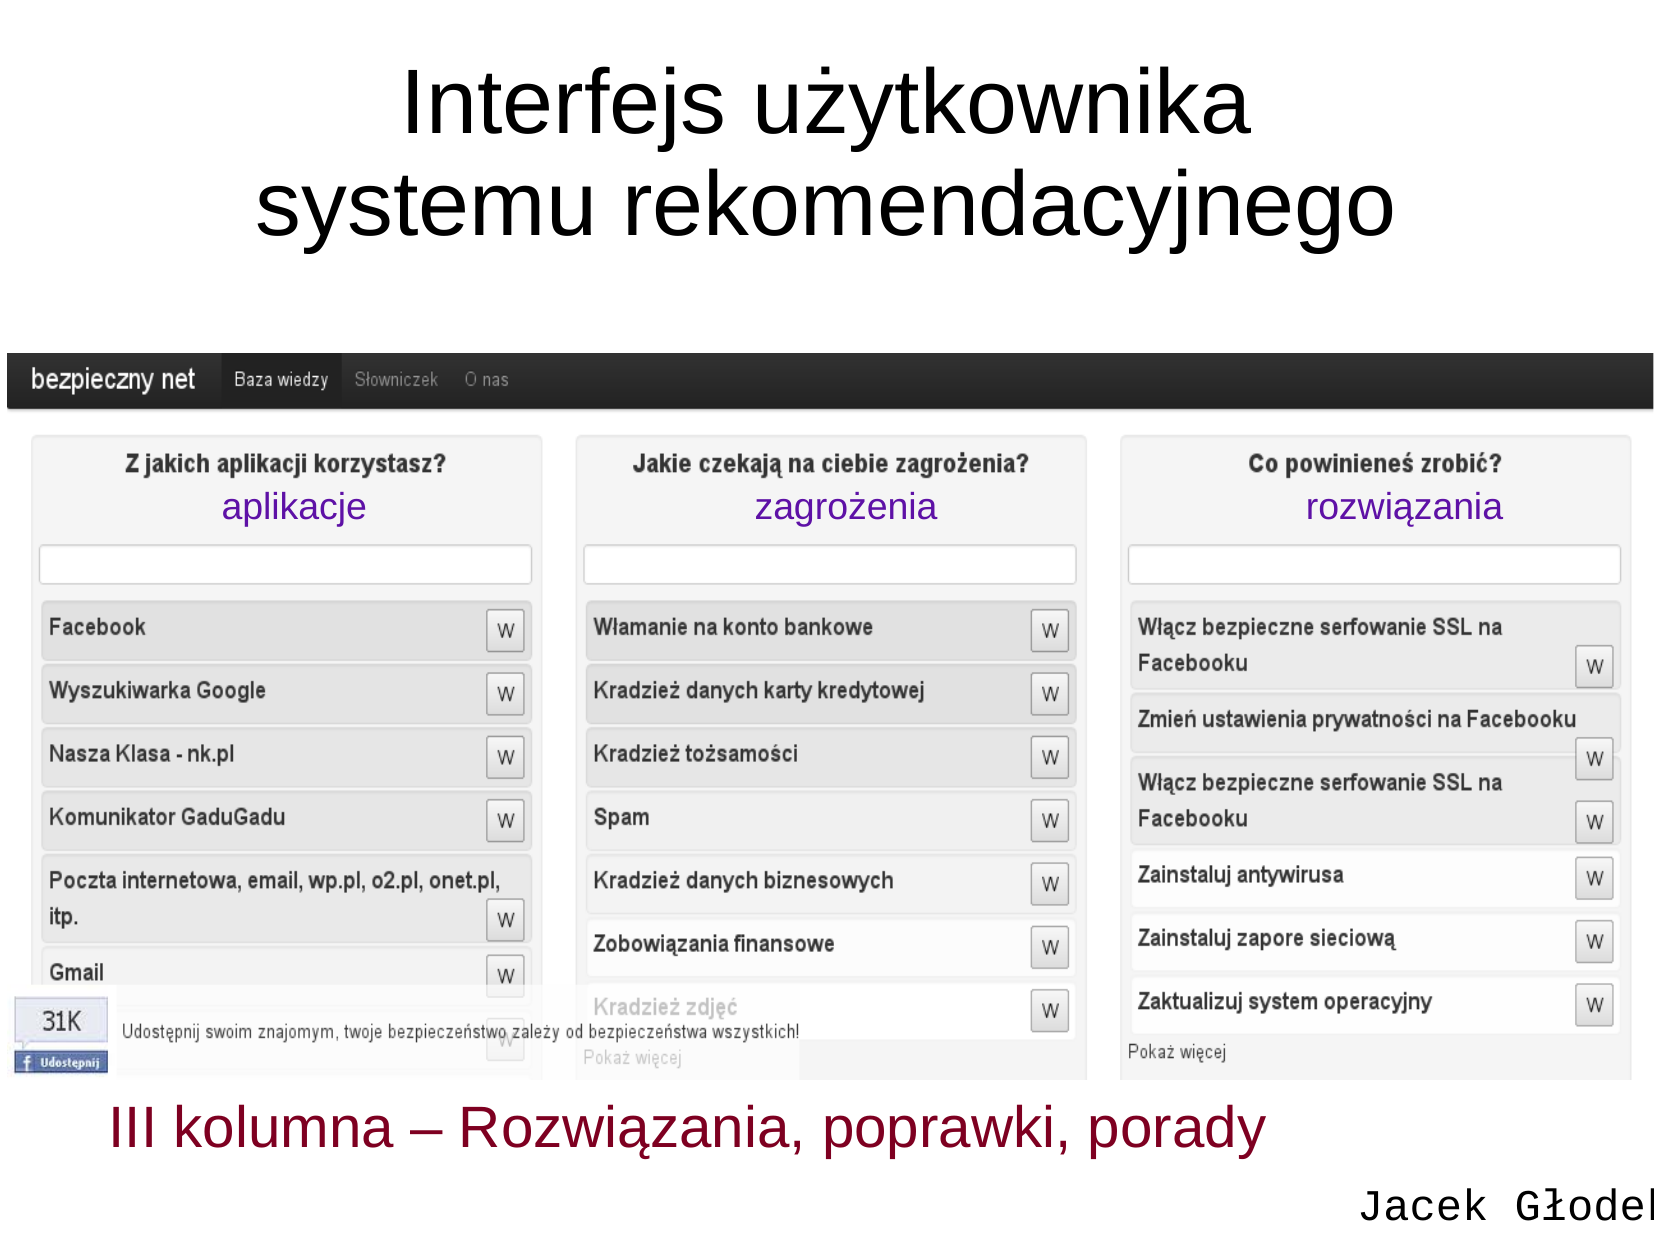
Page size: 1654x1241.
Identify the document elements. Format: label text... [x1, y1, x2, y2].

picture [7, 353, 1654, 1080]
text_box rozwiązania [1291, 478, 1526, 545]
title Interfejs użytkownika systemu rekomendacyjnego [82, 49, 1571, 257]
text_box zagrożenia [739, 478, 961, 545]
text_box III kolumna – Rozwiązania, poprawki, porady [94, 1087, 1327, 1181]
text_box Jacek Głodek [1342, 1176, 1654, 1241]
text_box aplikacje [206, 478, 389, 545]
